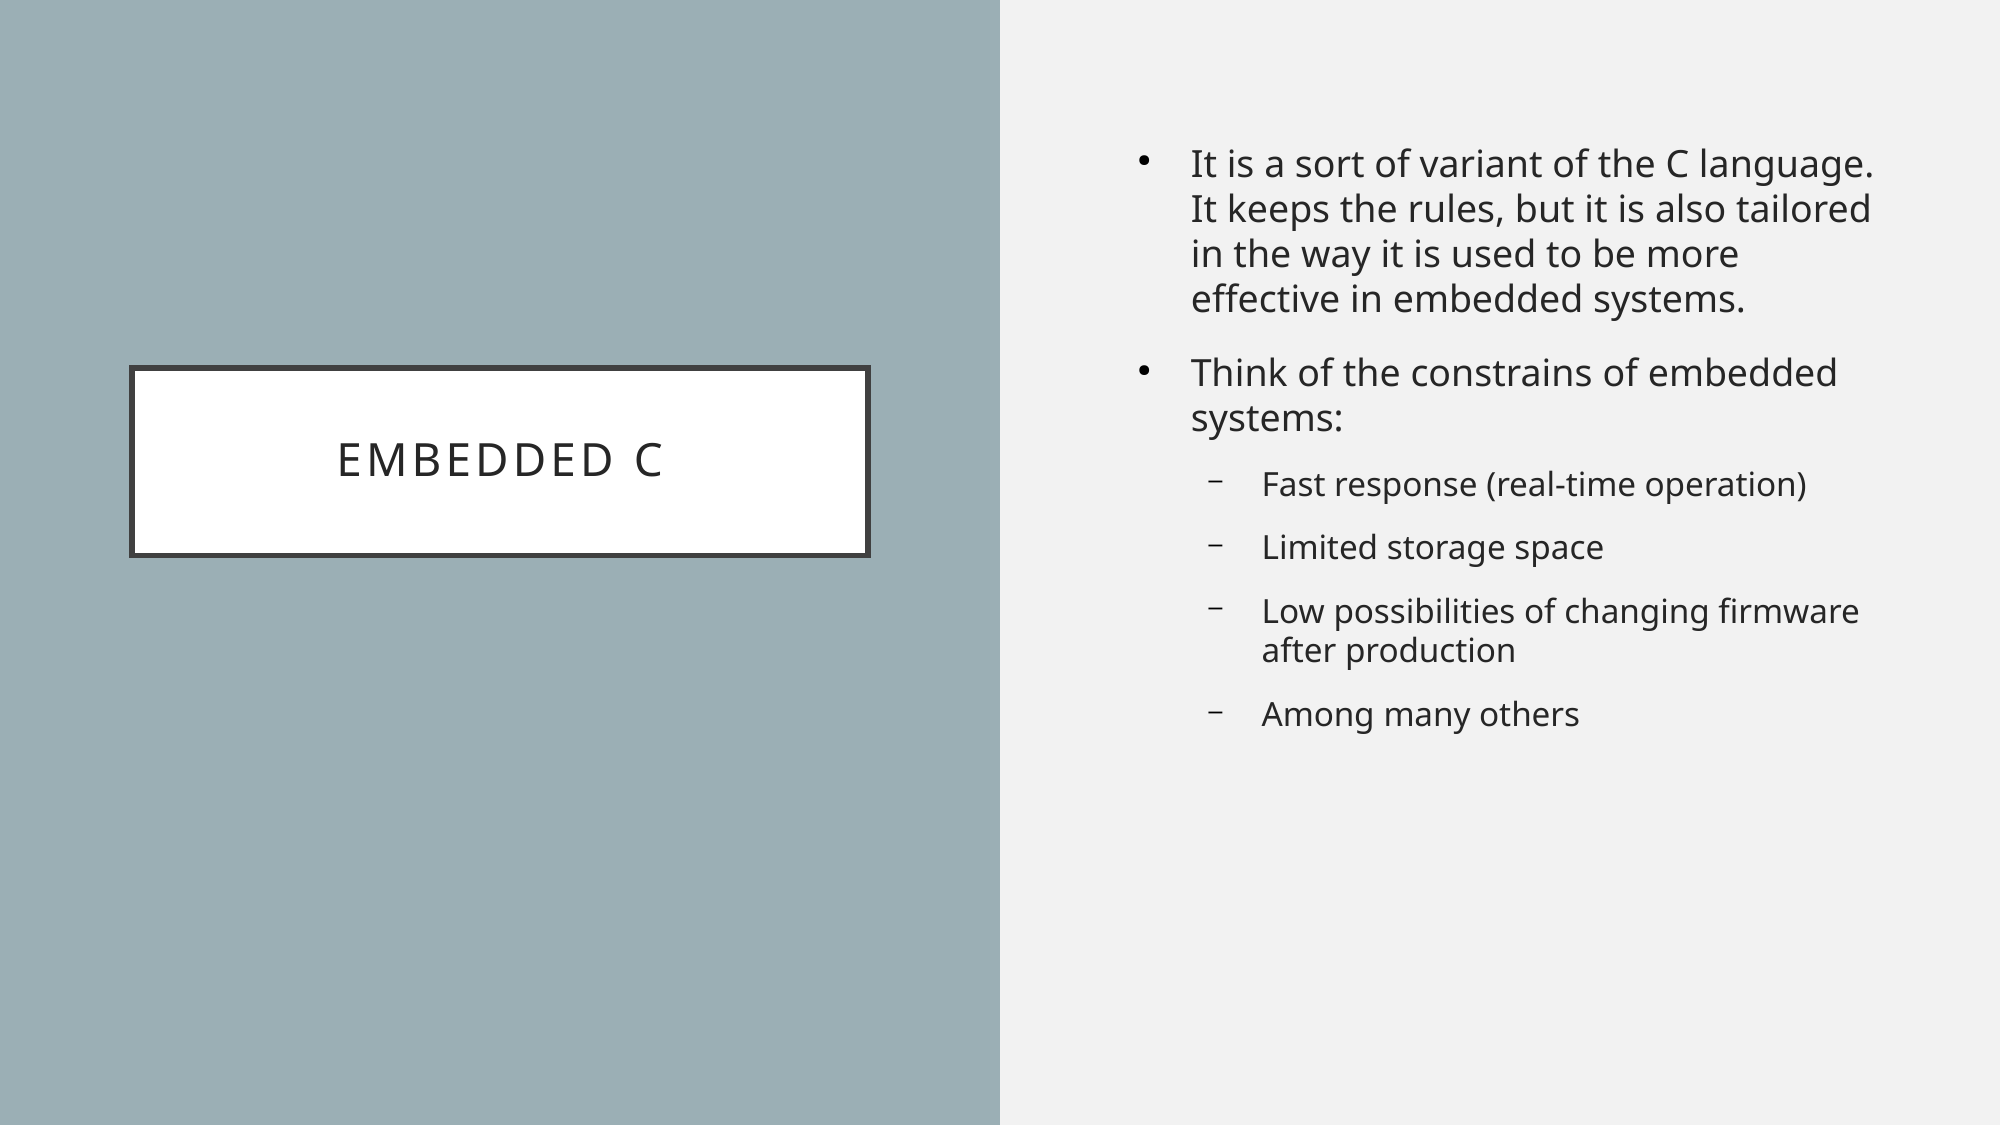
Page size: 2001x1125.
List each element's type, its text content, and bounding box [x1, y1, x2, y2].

list It is a sort of variant of the C language. It keeps the rules, but it is also tailored in the way it is used to be more effective in embedded systems. Think of the constrains of embedded systems: Fast response (real-time operation) Limited storage space Low possibilities of changing firmware after production Among many others [1104, 131, 1895, 993]
title Embedded c [131, 368, 868, 556]
